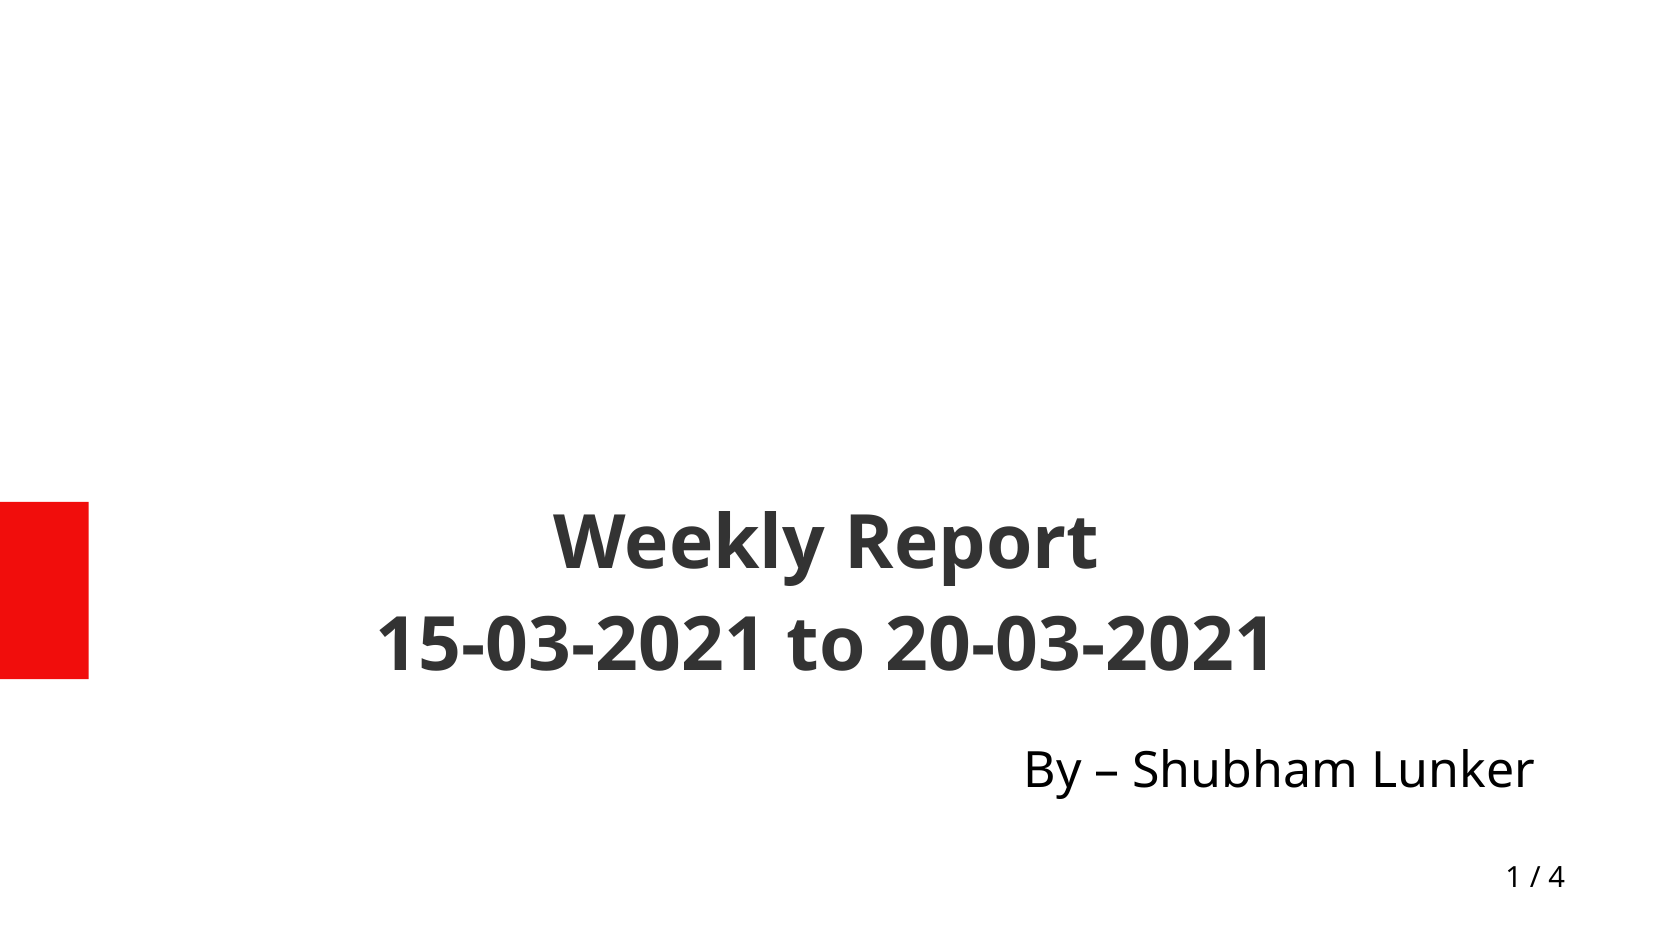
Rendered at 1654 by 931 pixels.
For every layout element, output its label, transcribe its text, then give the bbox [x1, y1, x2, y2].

subtitle By – Shubham Lunker [118, 708, 1536, 827]
title Weekly Report 15-03-2021 to 20-03-2021 [118, 488, 1536, 693]
